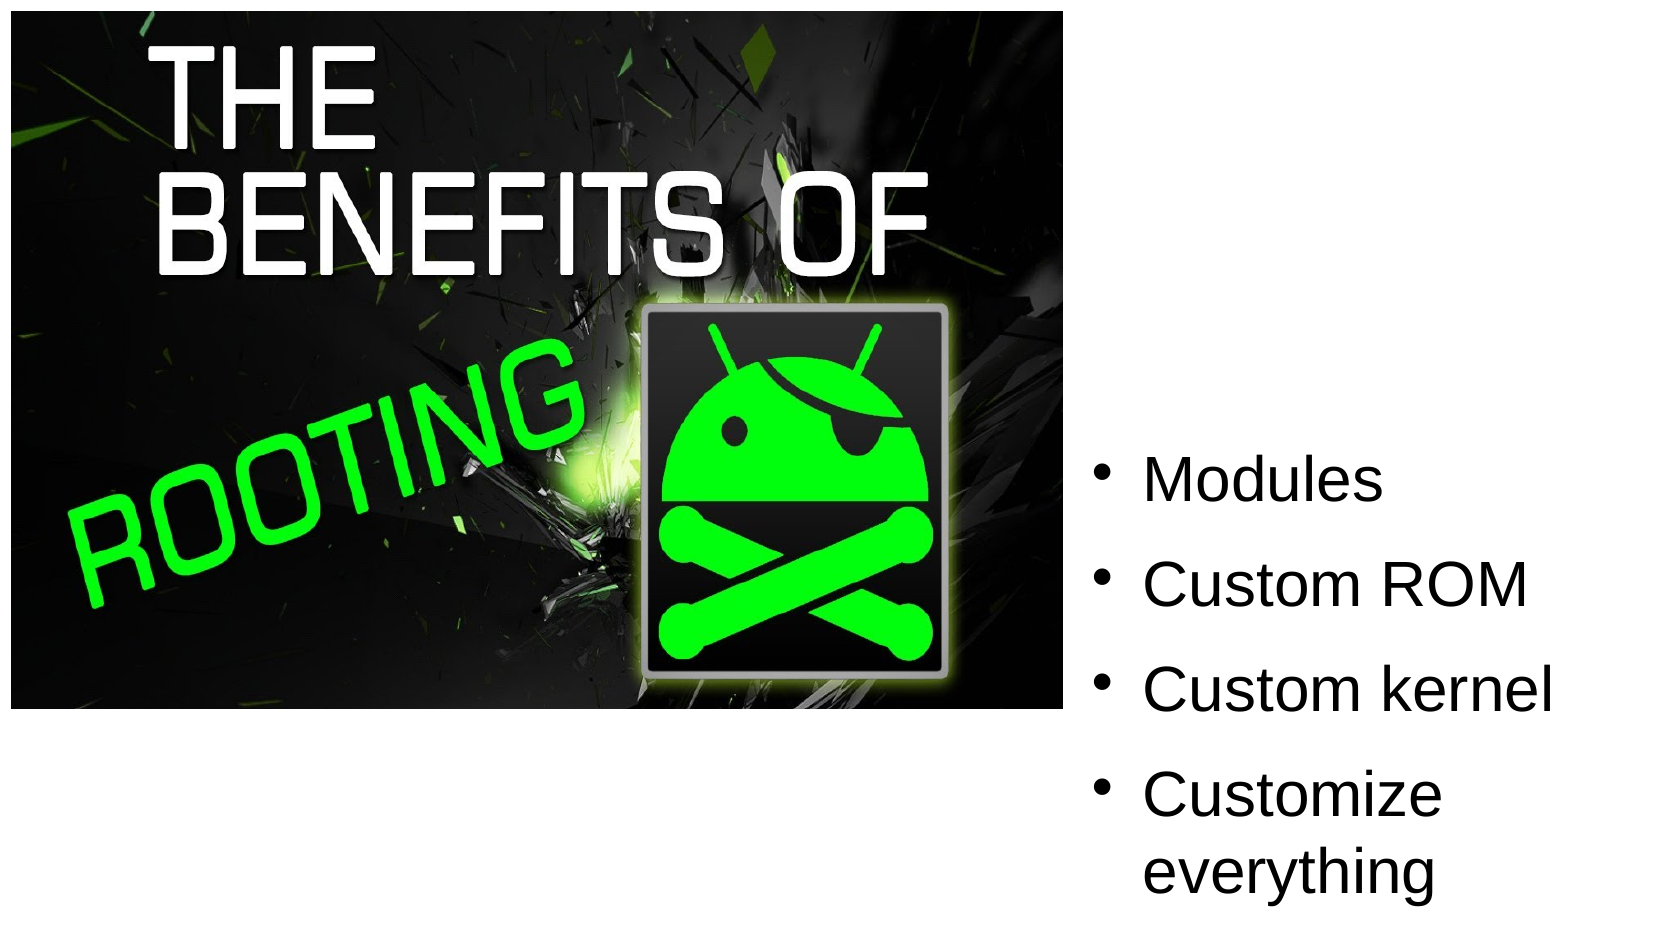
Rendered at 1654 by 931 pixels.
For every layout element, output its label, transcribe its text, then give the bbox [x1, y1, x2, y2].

text_box Modules Custom ROM Custom kernel Customize everything [1074, 436, 1654, 910]
picture [11, 11, 1063, 709]
